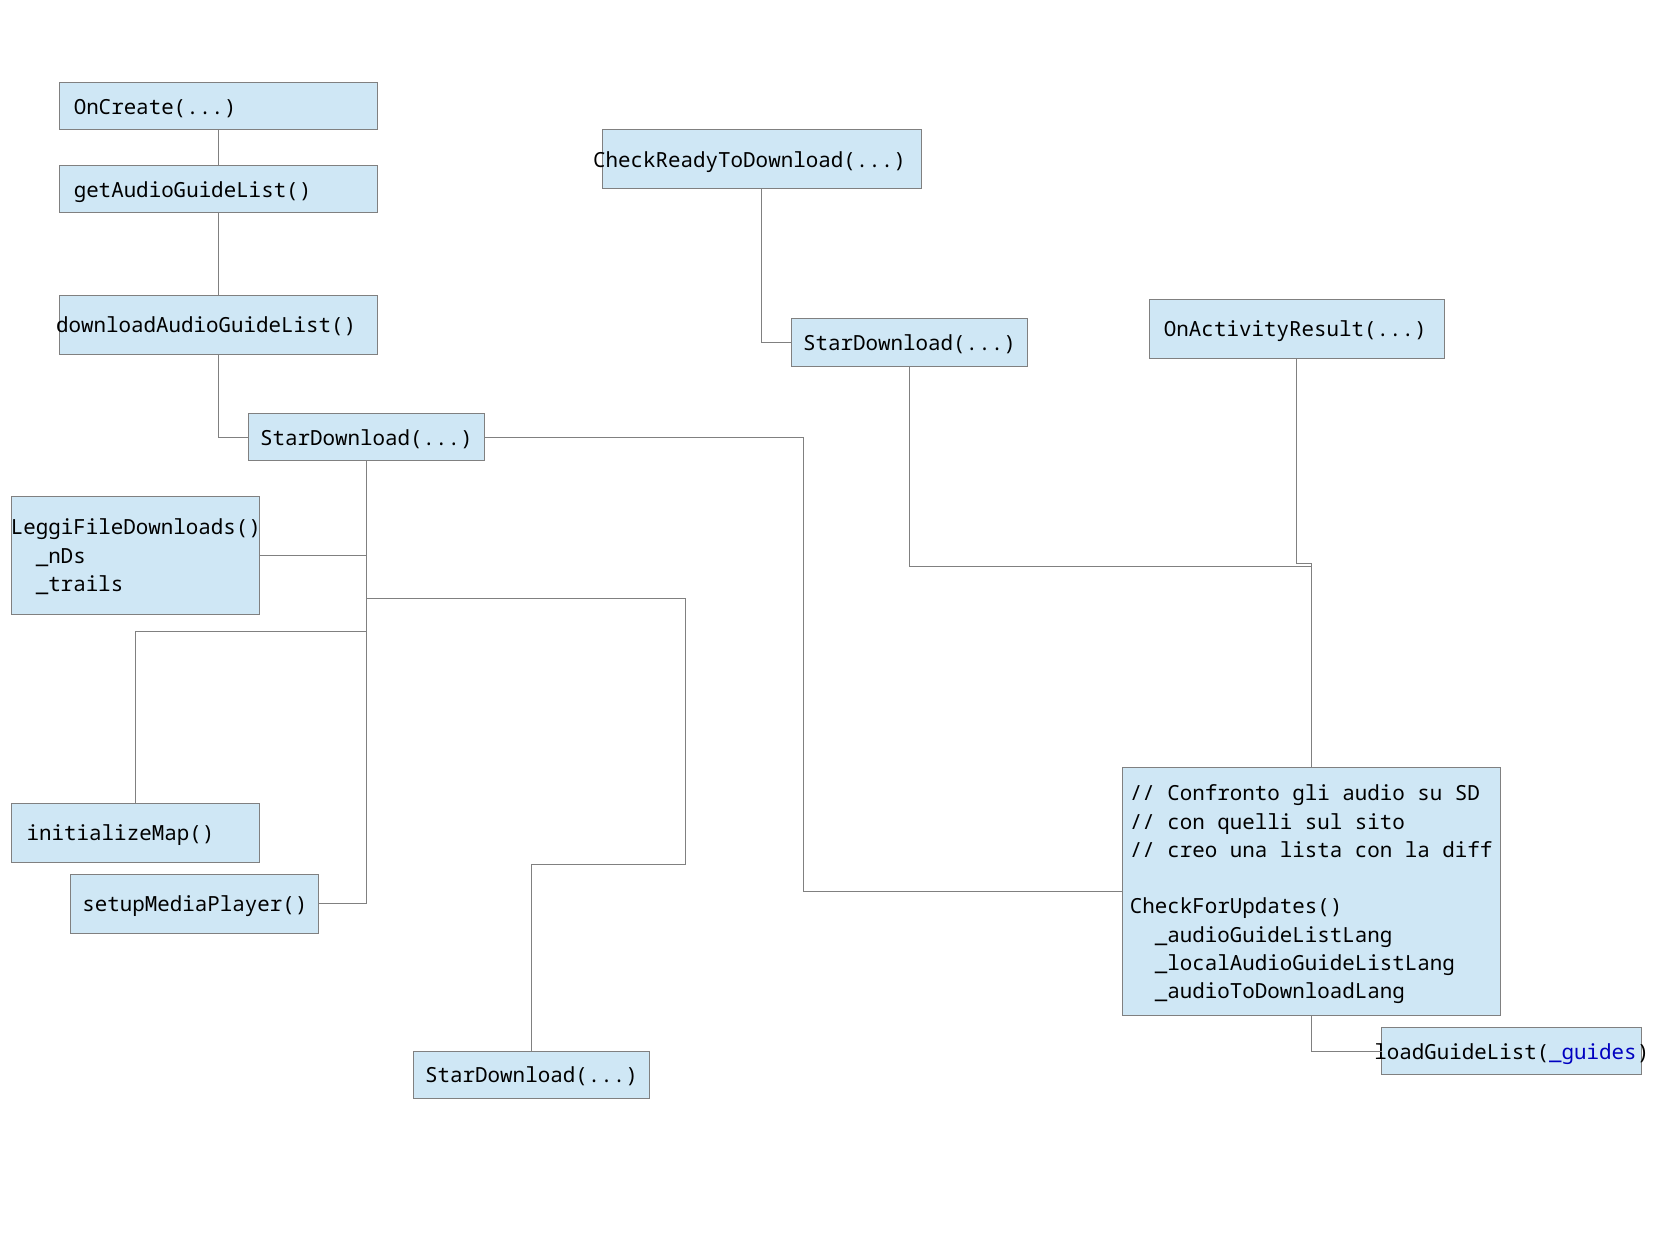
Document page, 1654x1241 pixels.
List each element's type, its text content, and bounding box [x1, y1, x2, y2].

text_box OnActivityResult(...) [1149, 299, 1445, 359]
text_box loadGuideList(_guides) [1381, 1027, 1642, 1075]
text_box CheckReadyToDownload(...) [602, 129, 922, 189]
text_box StarDownload(...) [413, 1051, 650, 1099]
text_box StarDownload(...) [791, 318, 1028, 367]
text_box StarDownload(...) [248, 413, 485, 461]
text_box setupMediaPlayer() [70, 874, 319, 934]
text_box getAudioGuideList() [59, 165, 378, 213]
text_box OnCreate(...) [59, 82, 378, 130]
text_box downloadAudioGuideList() [59, 295, 378, 355]
text_box LeggiFileDownloads() _nDs _trails [11, 496, 260, 615]
text_box initializeMap() [11, 803, 260, 863]
text_box // Confronto gli audio su SD // con quelli sul sito // creo una lista con la diff CheckForUpdates() _audioGuideListLang _localAudioGuideListLang _audioToDownloadLang [1122, 767, 1501, 1016]
